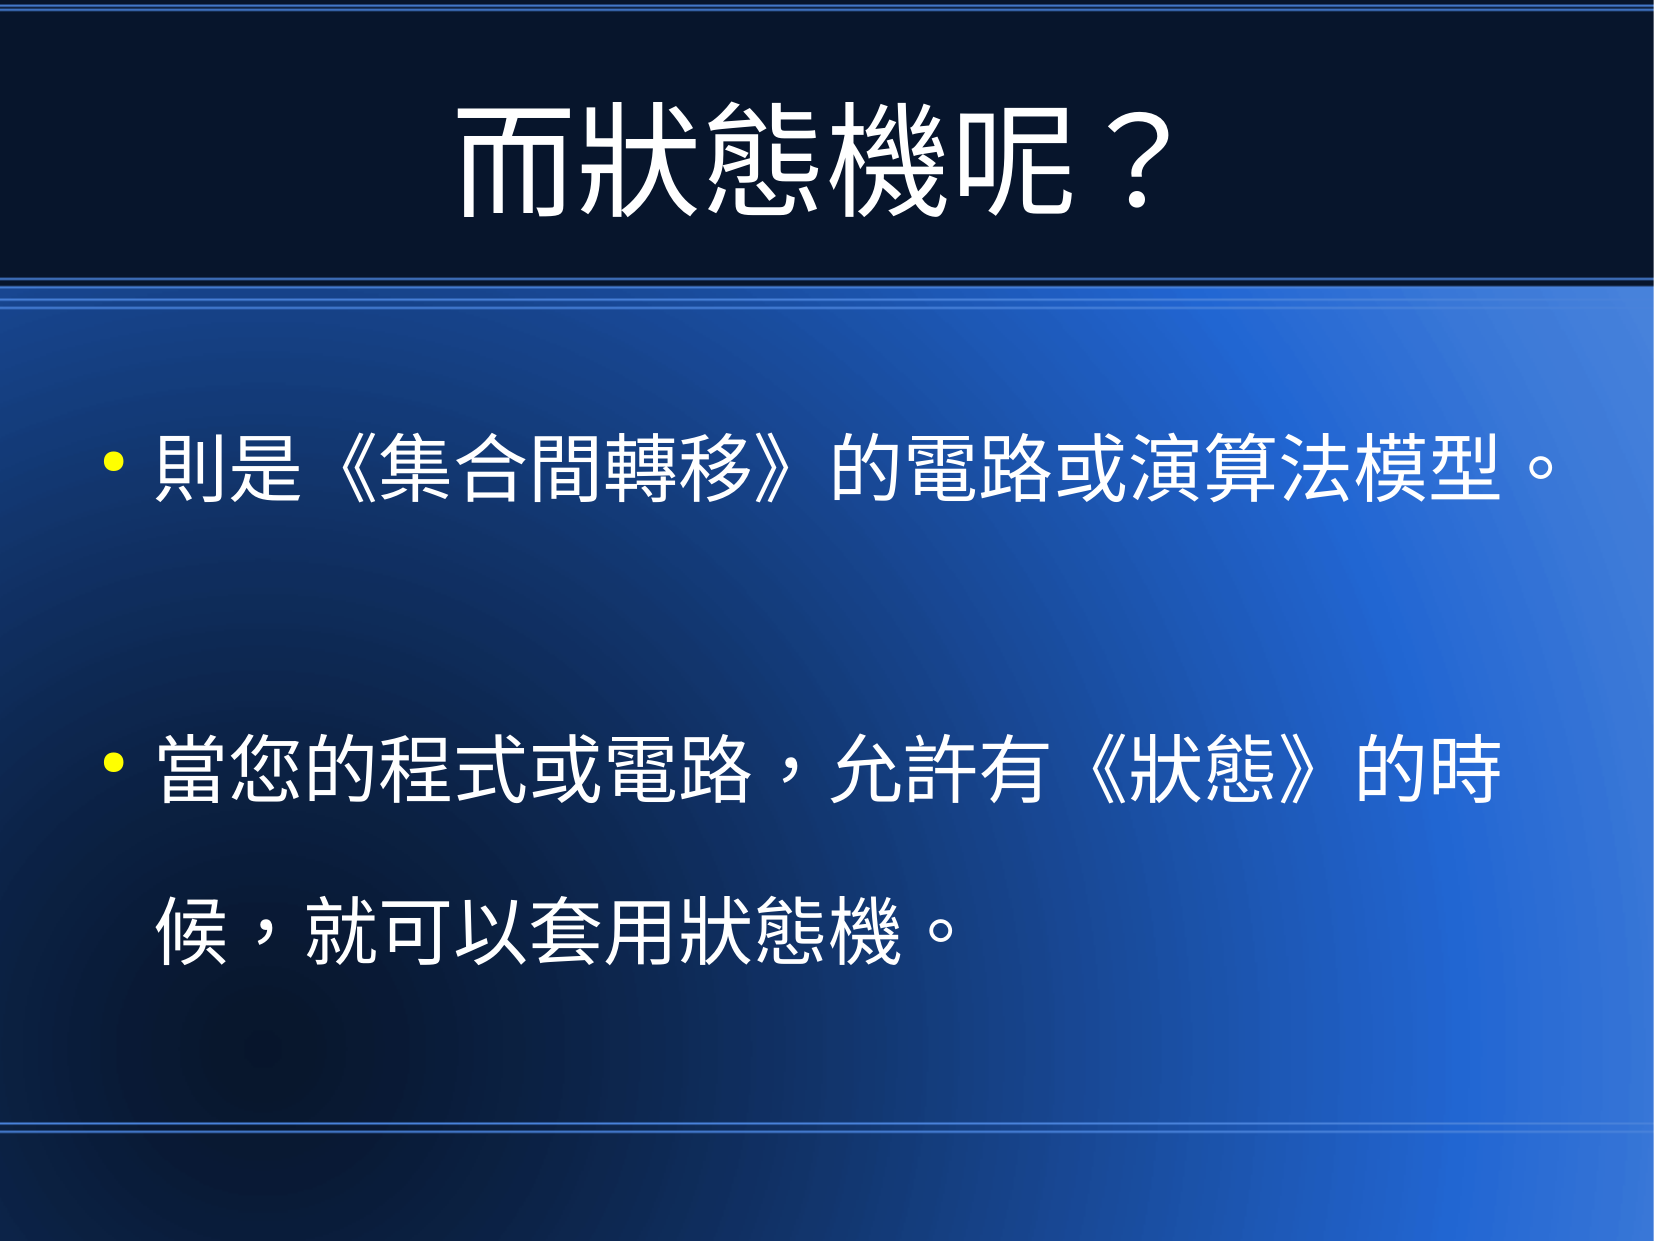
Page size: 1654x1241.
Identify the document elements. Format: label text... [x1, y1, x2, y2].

picture [0, 0, 1654, 1241]
title 而狀態機呢？ [82, 49, 1571, 257]
list 則是《集合間轉移》的電路或演算法模型。 當您的程式或電路，允許有《狀態》的時候，就可以套用狀態機。 [82, 355, 1619, 1241]
